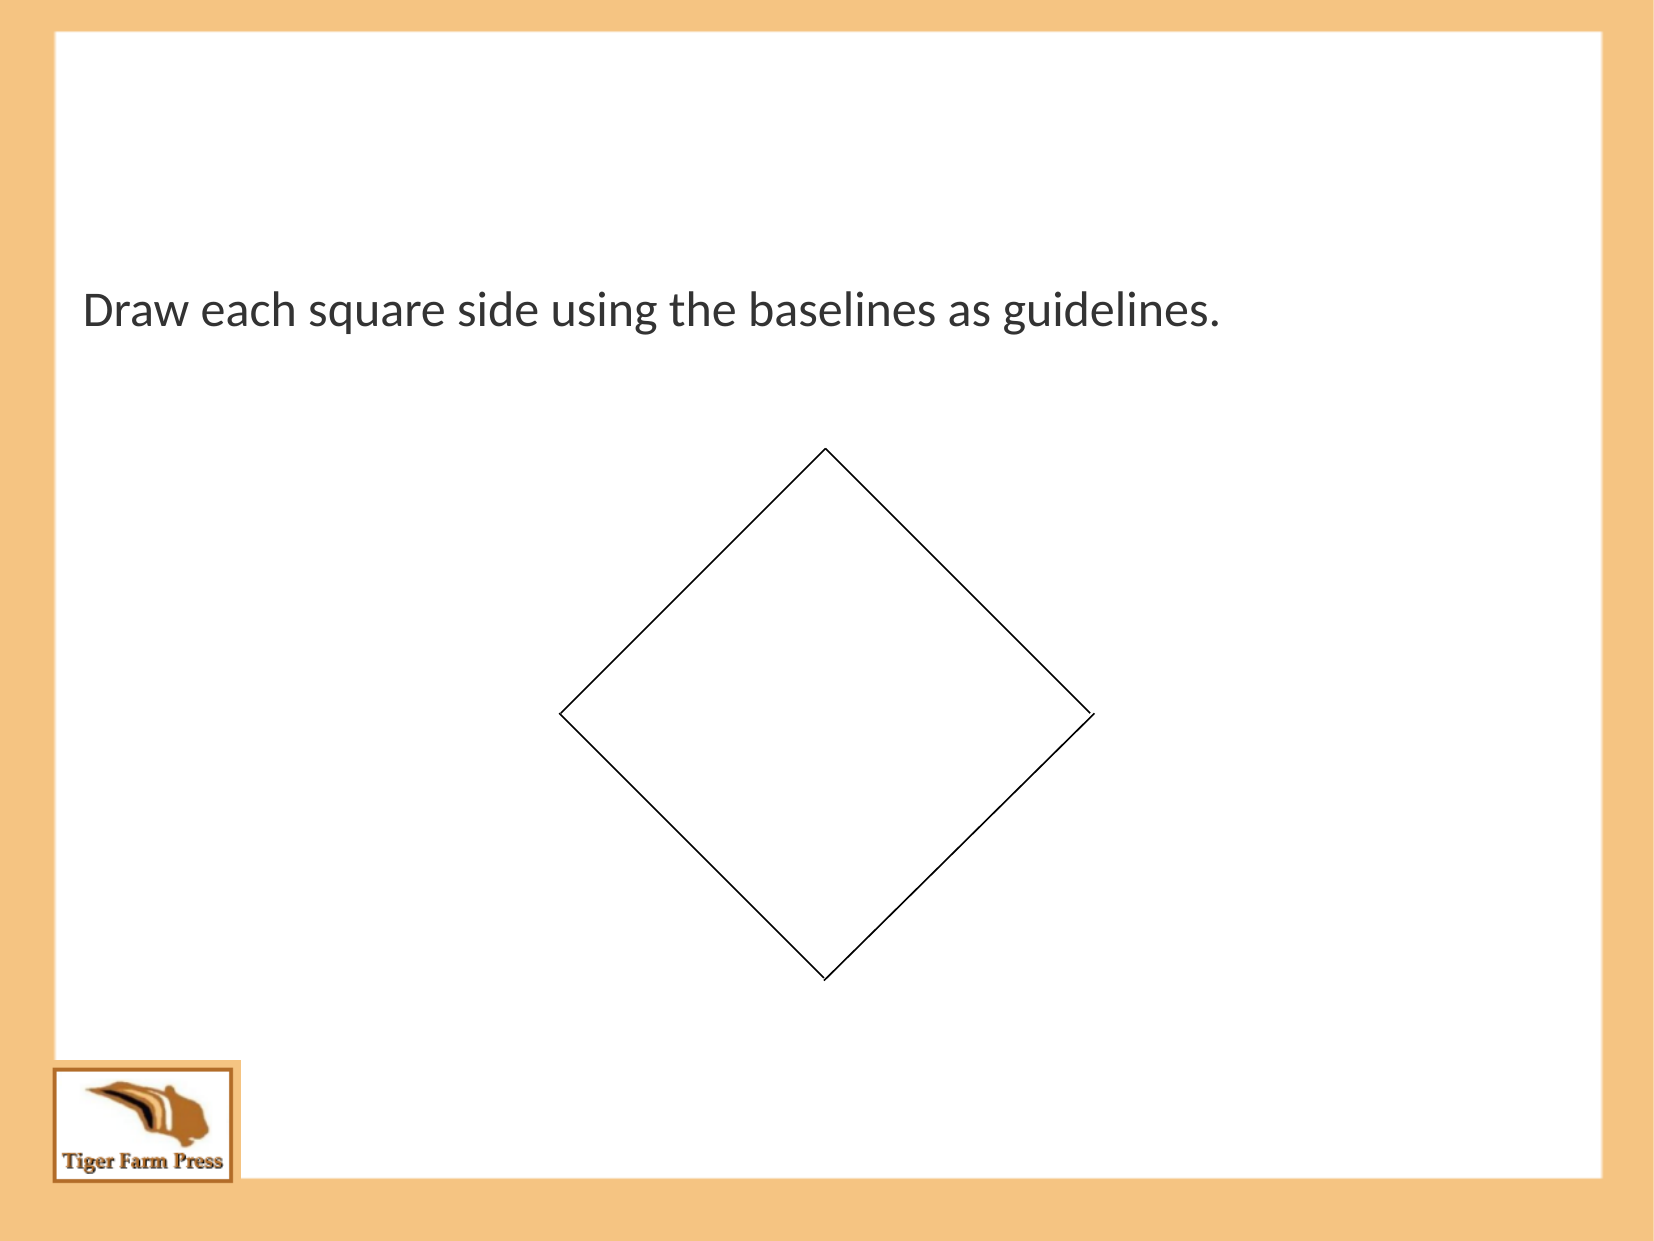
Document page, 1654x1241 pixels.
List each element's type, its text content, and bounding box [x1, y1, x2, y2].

picture [0, 0, 1654, 1241]
list Draw each square side using the baselines as guidelines. [82, 290, 1572, 1109]
